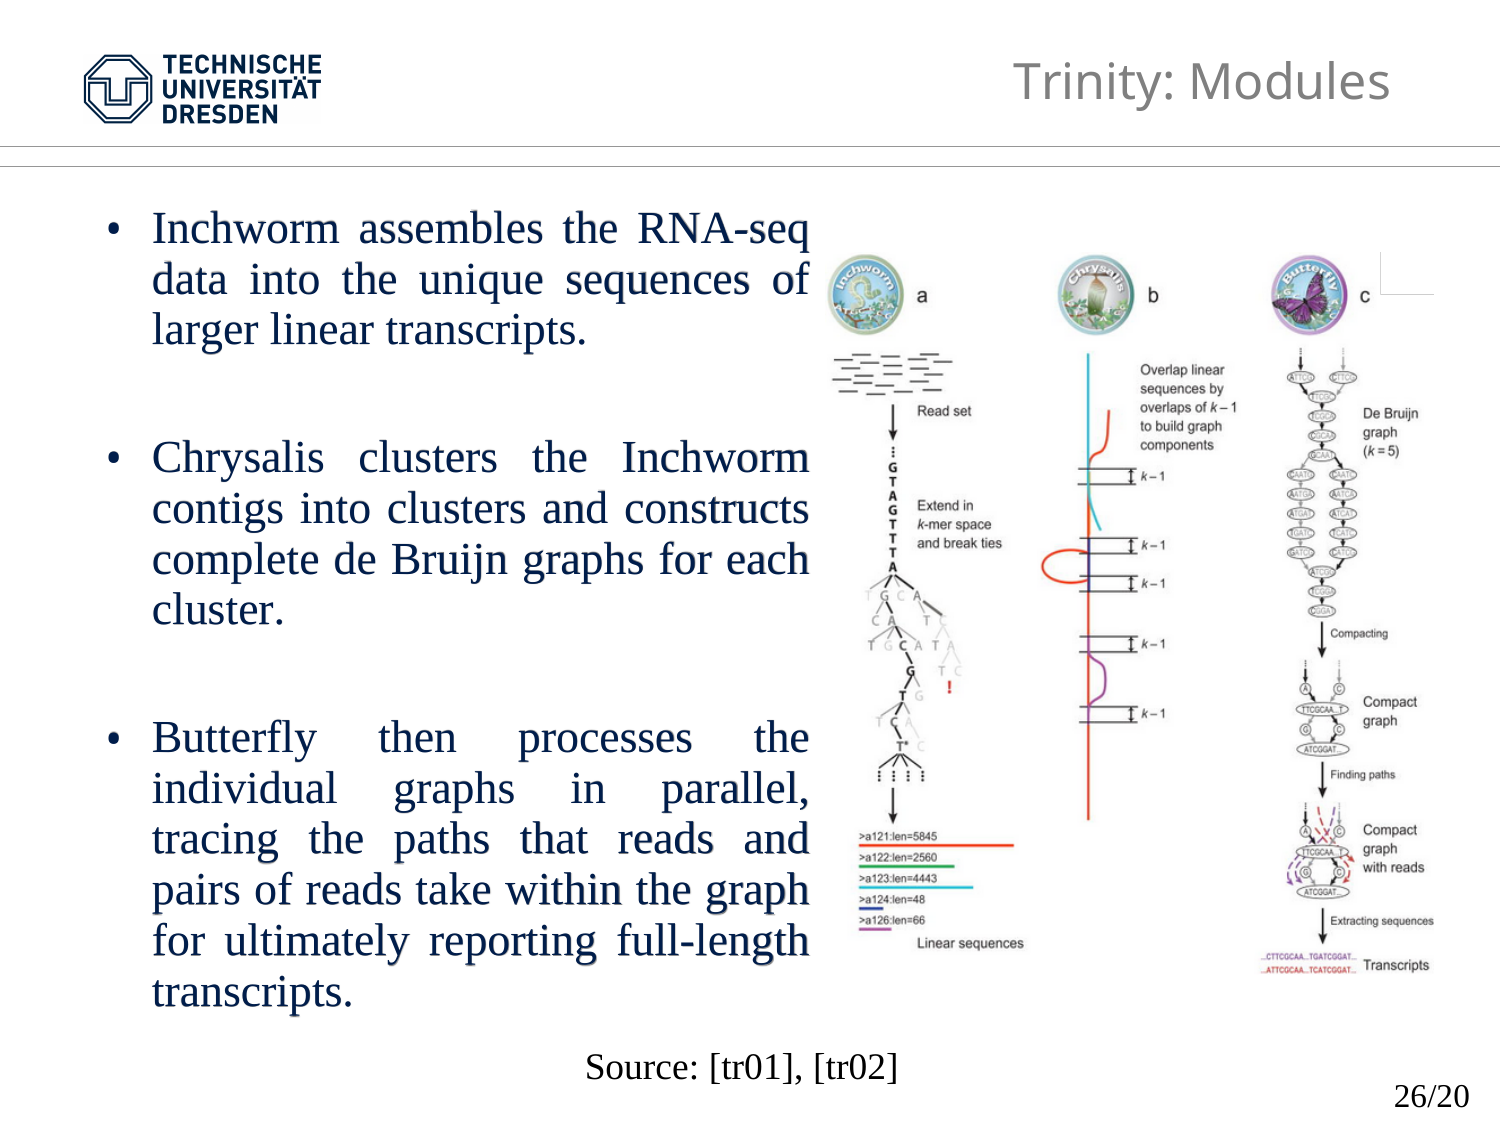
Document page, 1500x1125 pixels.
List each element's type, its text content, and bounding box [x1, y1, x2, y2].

title Trinity: Modules [620, 12, 1392, 148]
picture [826, 252, 1434, 976]
text_box Source: [tr01], [tr02] [570, 1038, 946, 1096]
picture [83, 54, 321, 124]
list Inchworm assembles the RNA-seq data into the unique sequences of larger linear transcripts. Chrysalis clusters the Inchworm contigs into clusters and constructs complete de Bruijn graphs for each cluster. Butterfly then processes the individual graphs in parallel, tracing the paths that reads and pairs of reads take within the graph for ultimately reporting full-length transcripts. [30, 195, 826, 1036]
